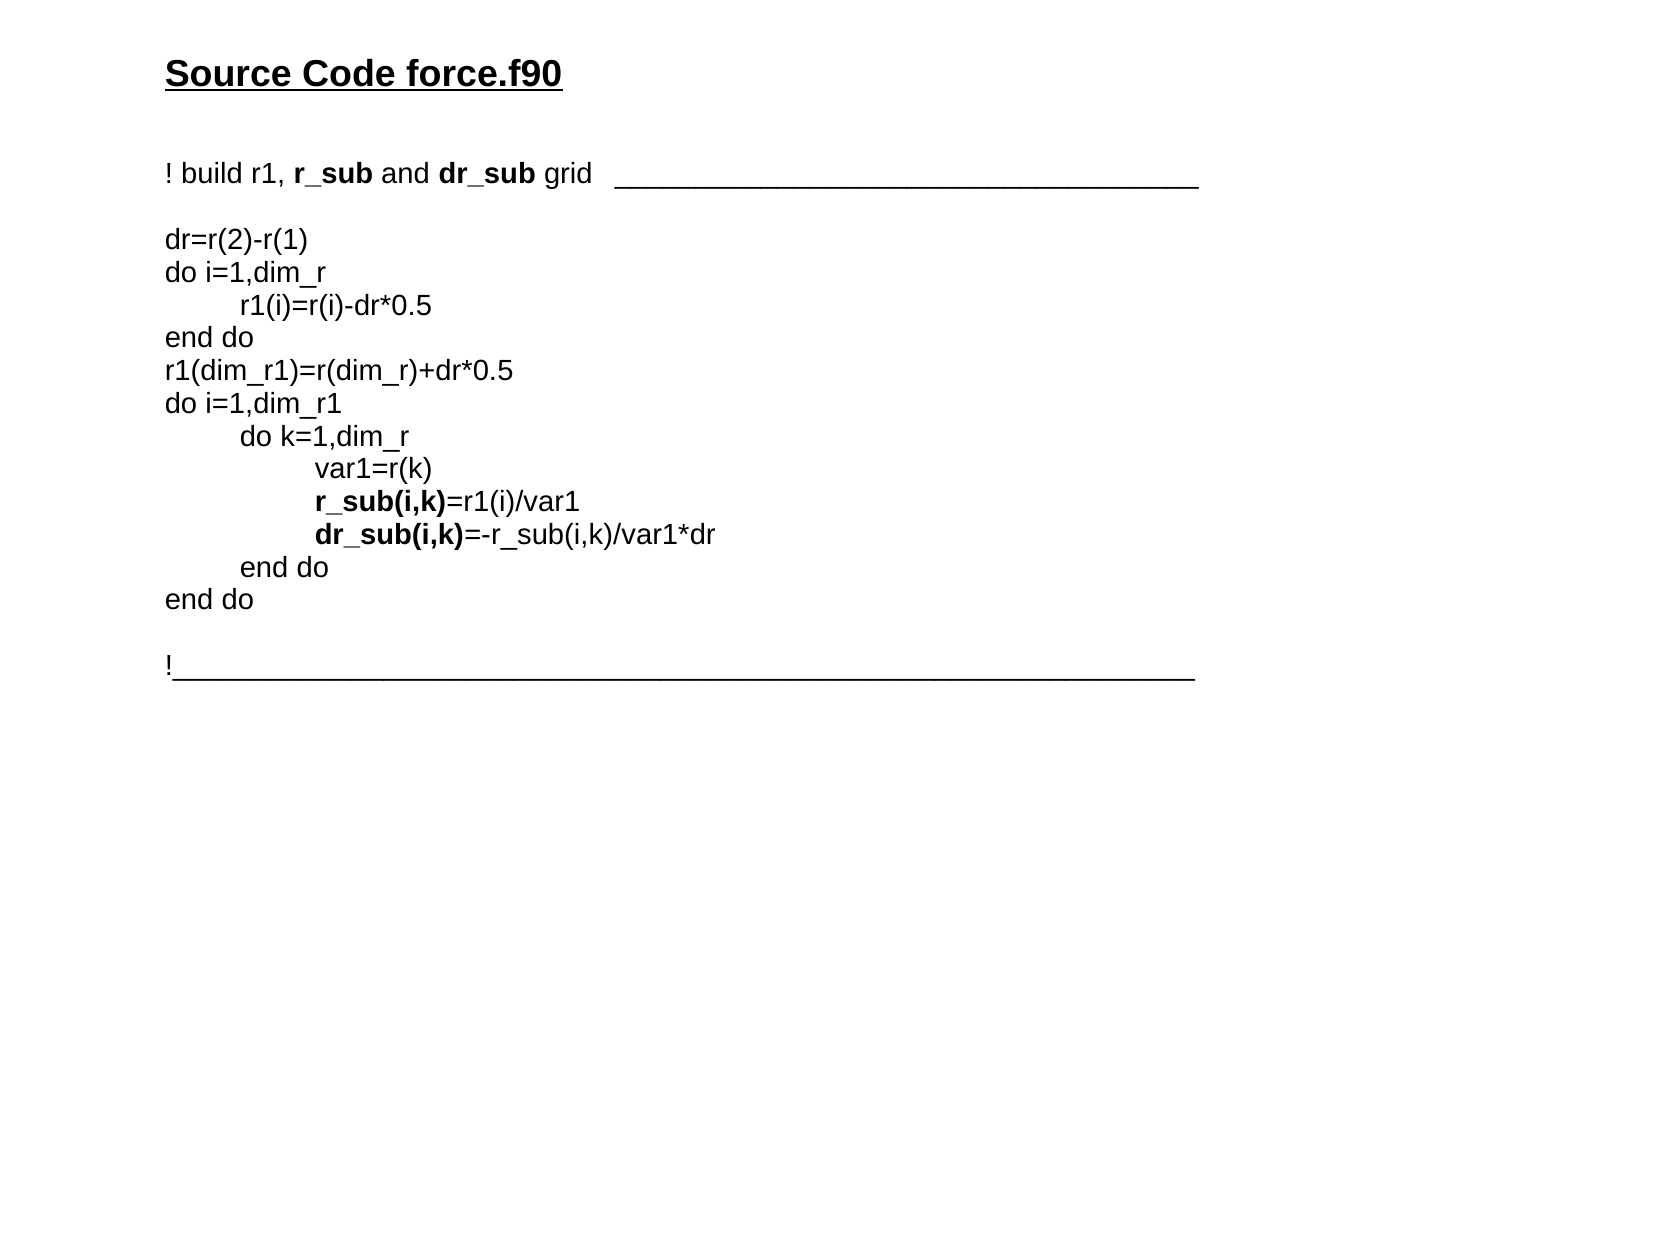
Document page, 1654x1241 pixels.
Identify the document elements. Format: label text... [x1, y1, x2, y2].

text_box Source Code force.f90 [150, 45, 1501, 102]
text_box ! build r1, r_sub and dr_sub grid ____________________________________ dr=r(2)-r(1) do i=1,dim_r r1(i)=r(i)-dr*0.5 end do r1(dim_r1)=r(dim_r)+dr*0.5 do i=1,dim_r1 do k=1,dim_r var1=r(k) r_sub(i,k)=r1(i)/var1 dr_sub(i,k)=-r_sub(i,k)/var1*dr end do end do !_______________________________________________________________ [150, 150, 1501, 690]
